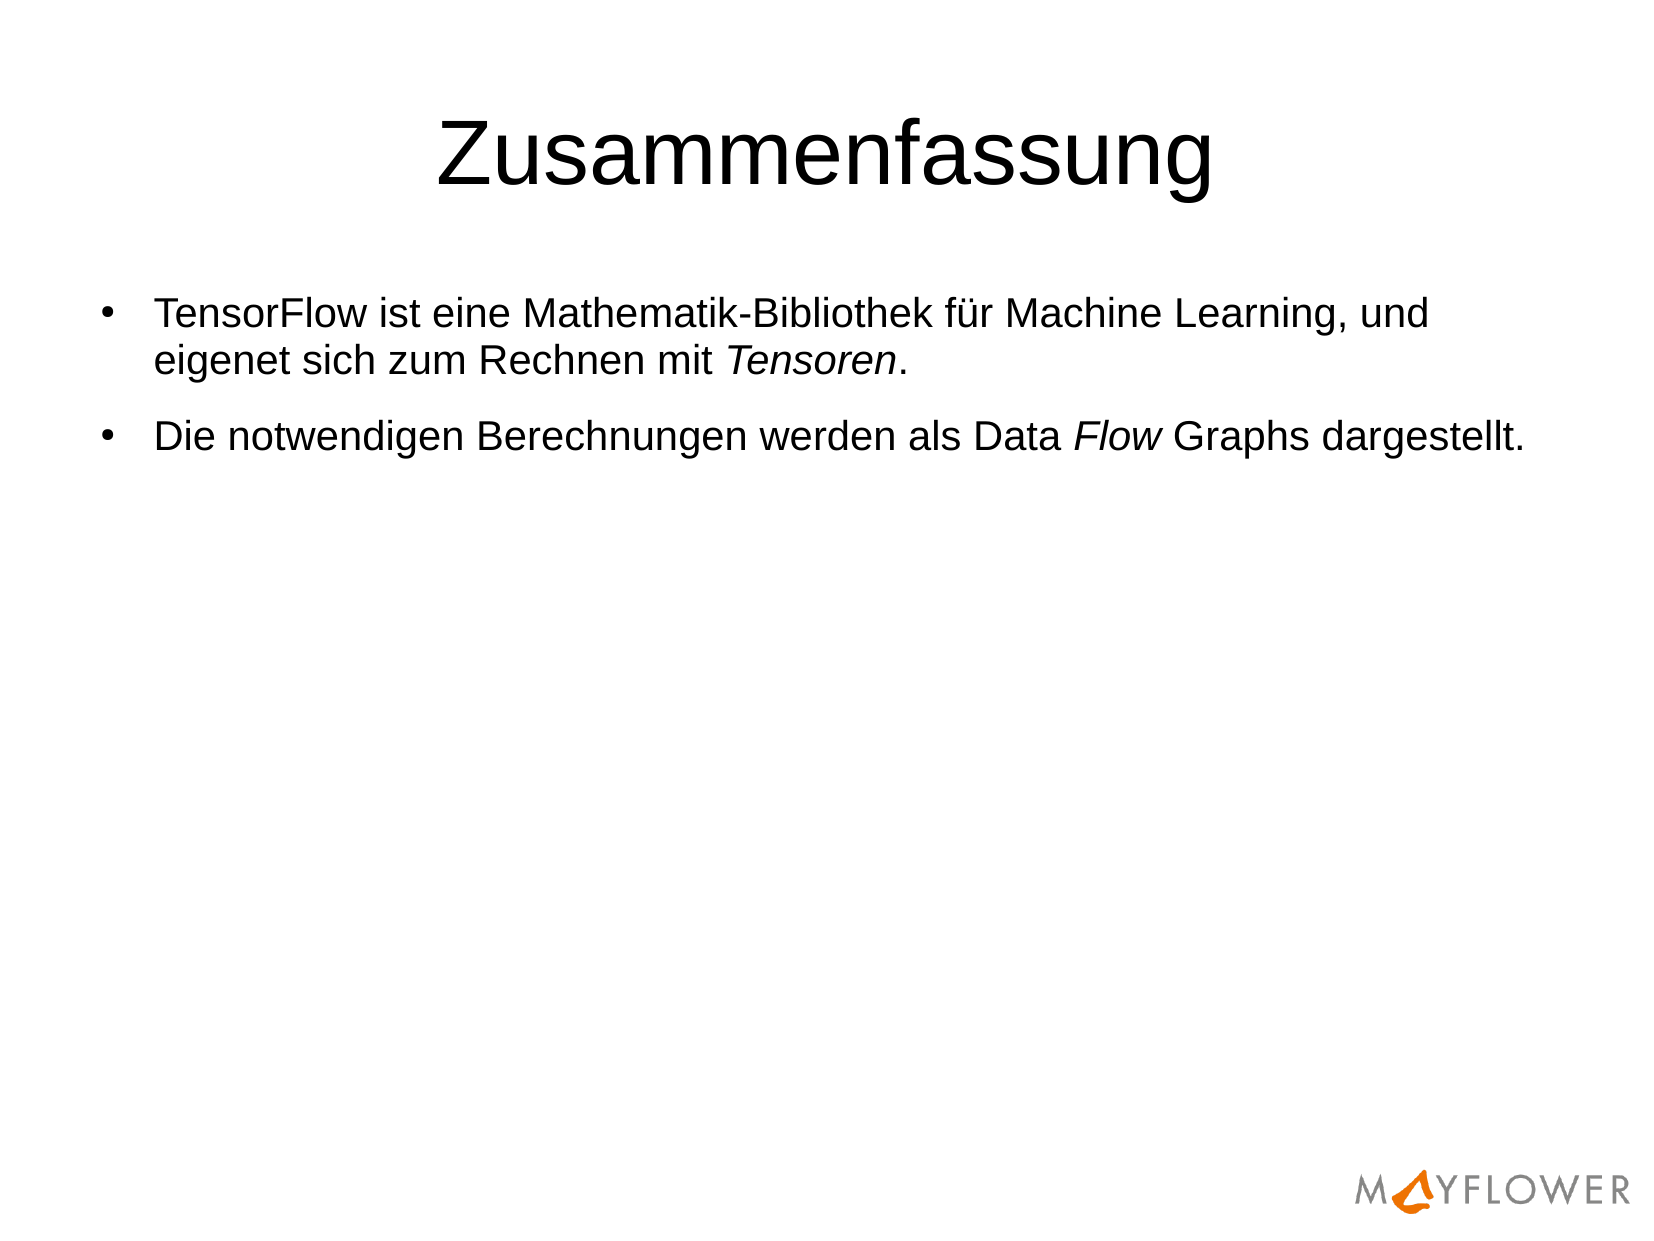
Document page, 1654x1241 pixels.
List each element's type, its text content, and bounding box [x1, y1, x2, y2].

title Zusammenfassung [82, 49, 1571, 257]
list TensorFlow ist eine Mathematik-Bibliothek für Machine Learning, und eigenet sich zum Rechnen mit Tensoren. Die notwendigen Berechnungen werden als Data Flow Graphs dargestellt. [82, 290, 1571, 1010]
picture [1355, 1169, 1630, 1215]
